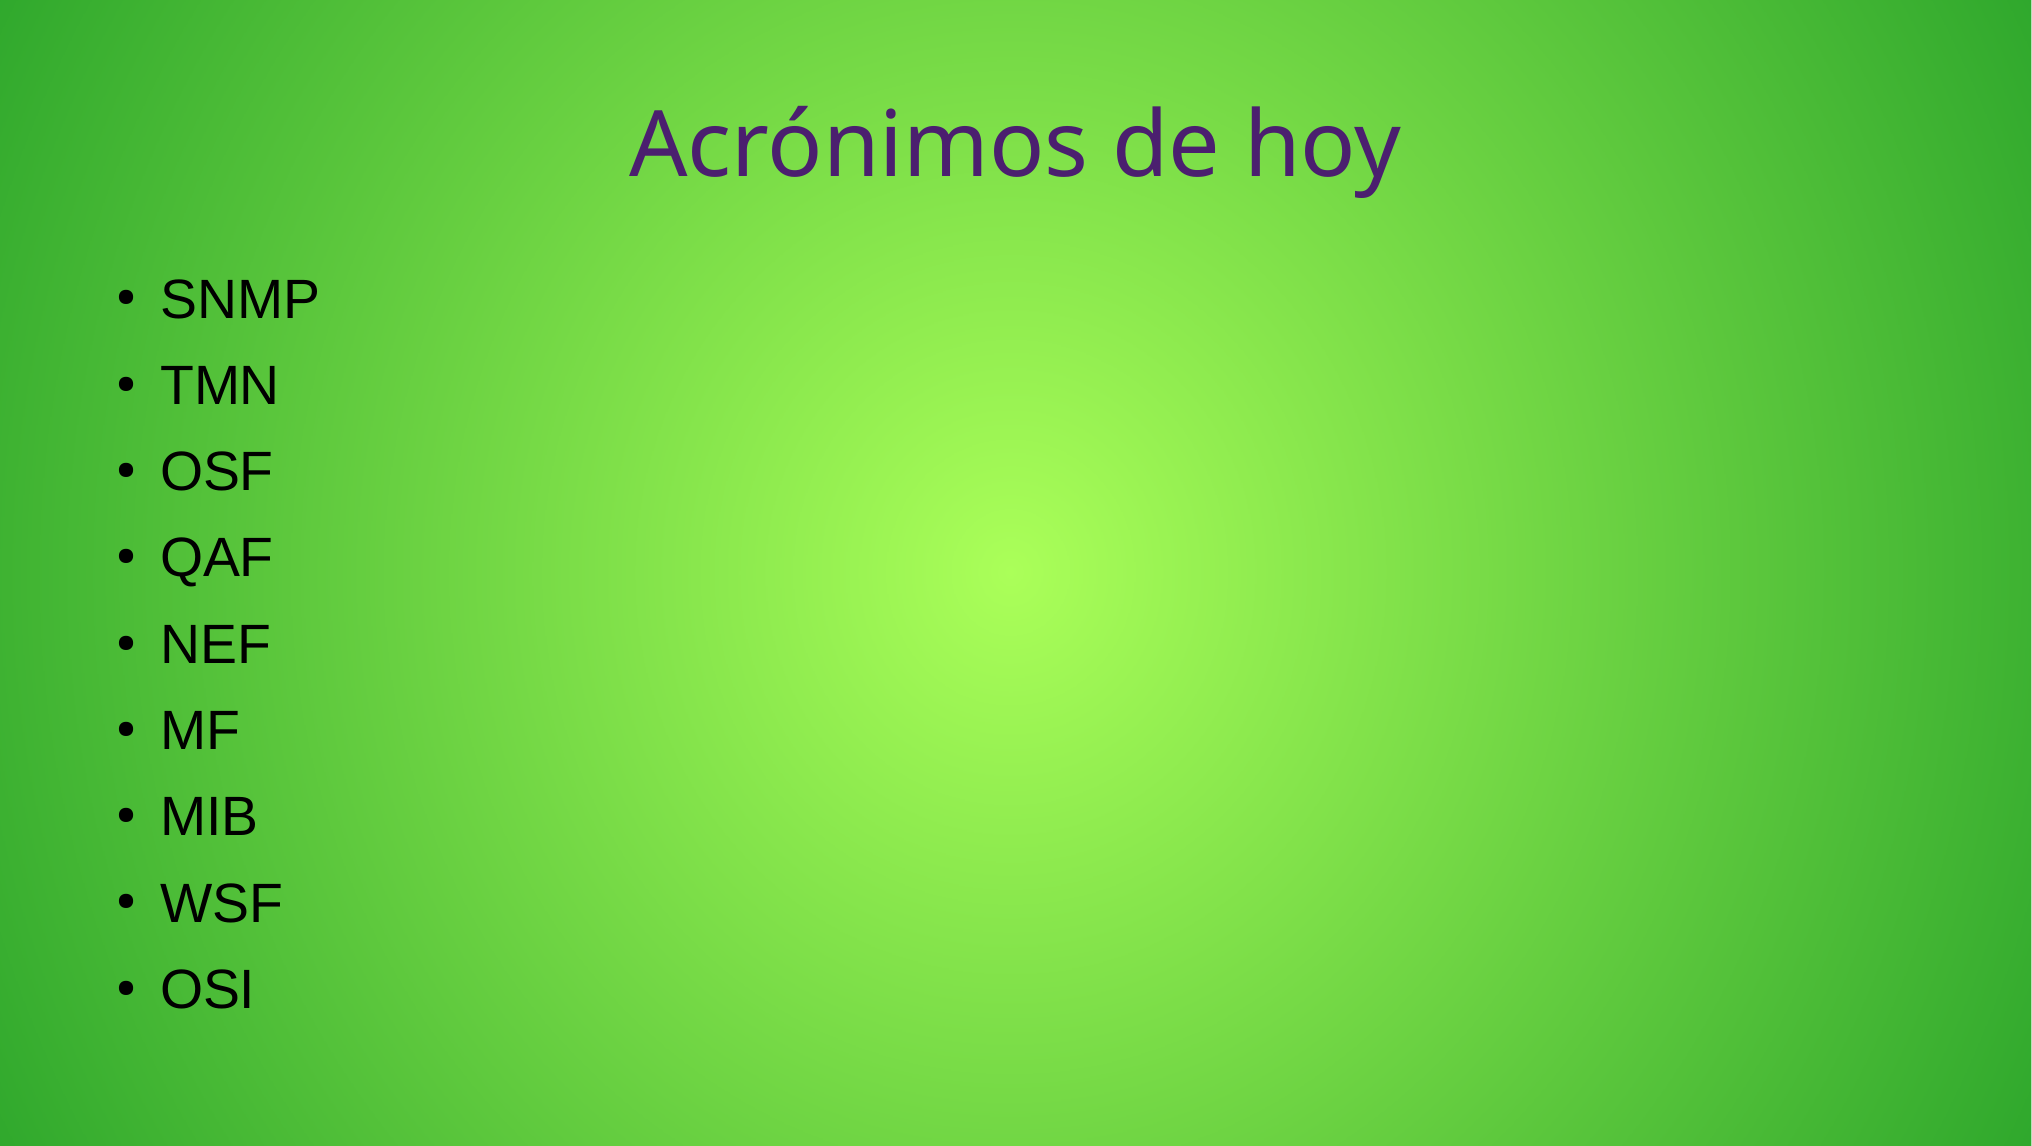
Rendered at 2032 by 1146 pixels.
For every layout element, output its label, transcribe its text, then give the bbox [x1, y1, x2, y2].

picture [0, 0, 2032, 1146]
list SNMP TMN OSF QAF NEF MF MIB WSF OSI [101, 268, 1930, 1025]
title Acrónimos de hoy [101, 45, 1930, 237]
